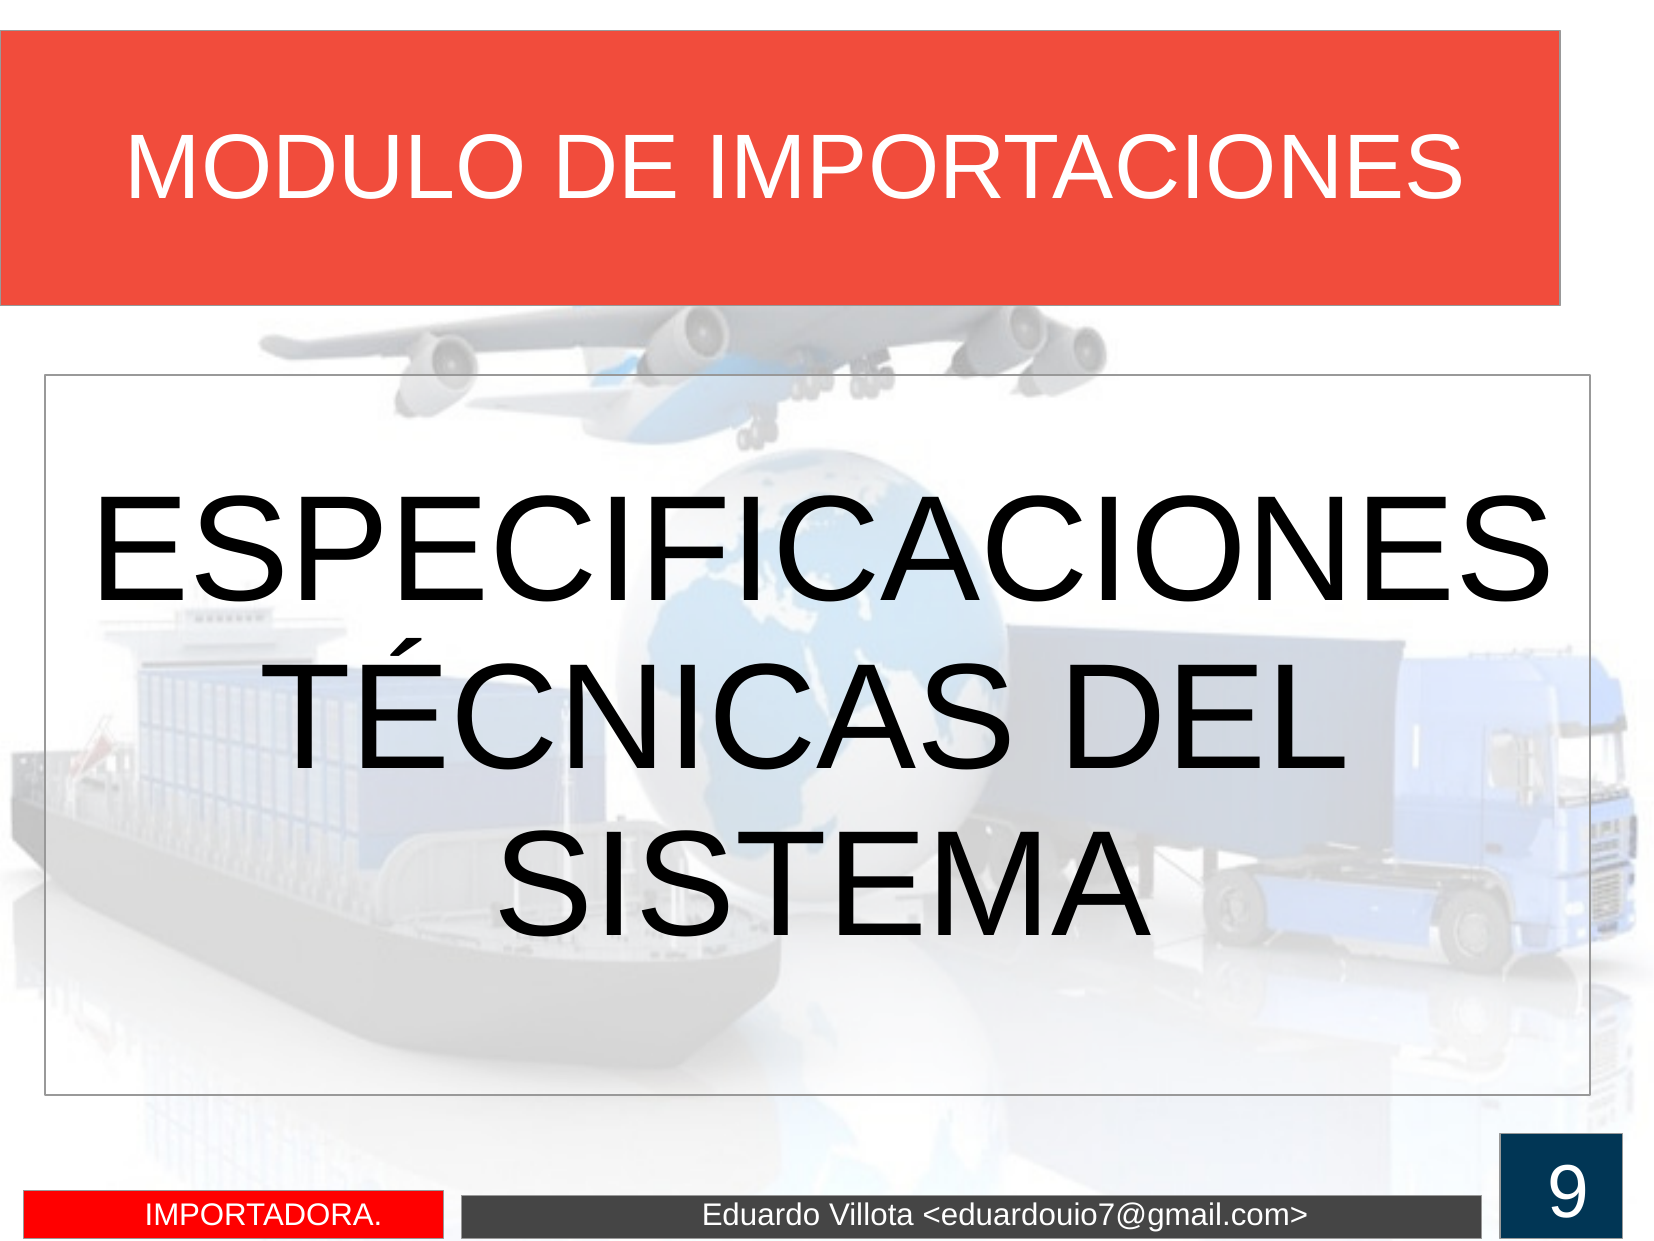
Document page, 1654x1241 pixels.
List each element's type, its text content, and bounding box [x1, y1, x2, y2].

text_box [23, 1190, 129, 1239]
text_box IMPORTADORA. [129, 1189, 398, 1240]
text_box [45, 375, 1591, 1096]
text_box Eduardo Villota <eduardouio7@gmail.com> [687, 1189, 1325, 1240]
text_box [461, 1195, 687, 1239]
text_box MODULO DE IMPORTACIONES [110, 108, 1482, 226]
text_box [0, 30, 1561, 306]
text_box [398, 1190, 444, 1239]
picture [0, 0, 1654, 1241]
text_box [1500, 1133, 1623, 1239]
text_box [1325, 1195, 1482, 1239]
text_box ESPECIFICACIONES TÉCNICAS DEL SISTEMA [75, 457, 1572, 976]
text_box 9 [1532, 1141, 1593, 1241]
